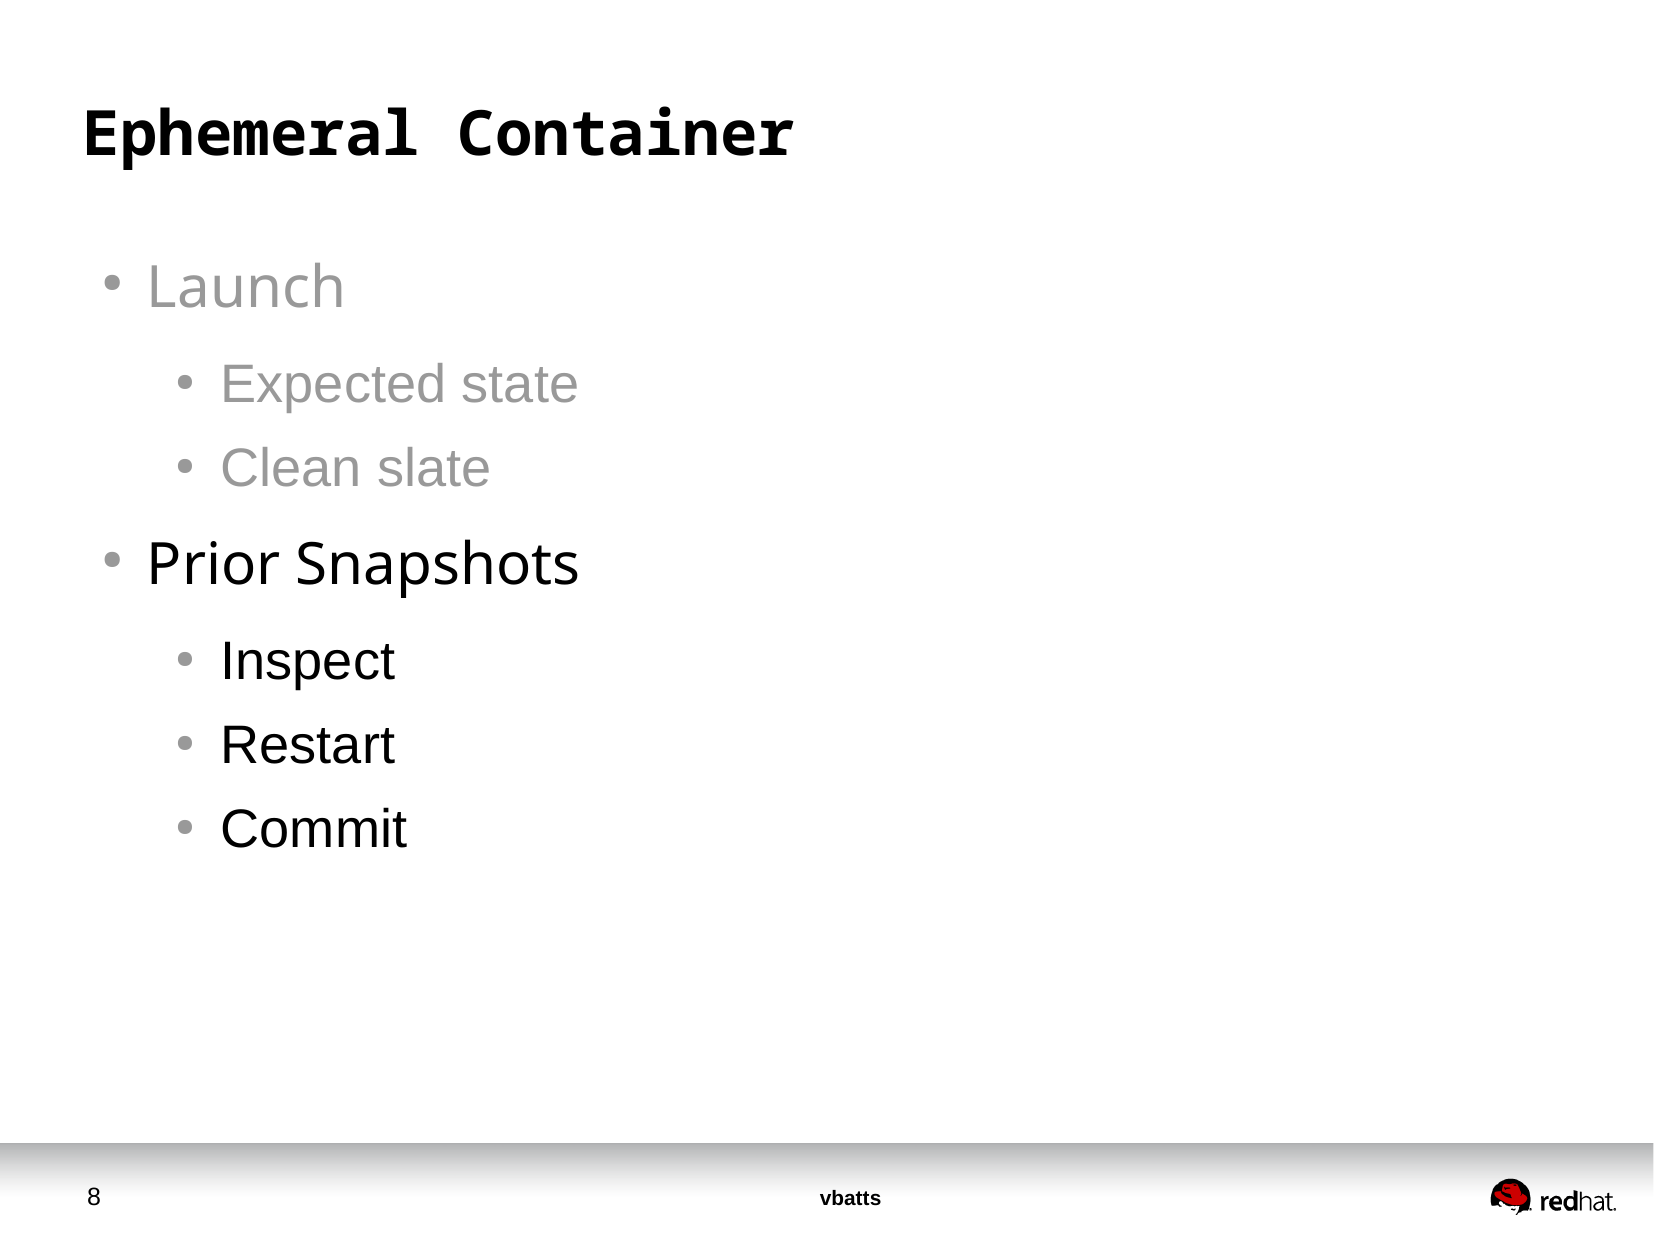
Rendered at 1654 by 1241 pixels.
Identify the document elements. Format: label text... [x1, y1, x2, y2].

list Launch Expected state Clean slate Prior Snapshots Inspect Restart Commit [86, 244, 1576, 1039]
picture [0, 1143, 1654, 1241]
title Ephemeral Container [82, 37, 1571, 226]
